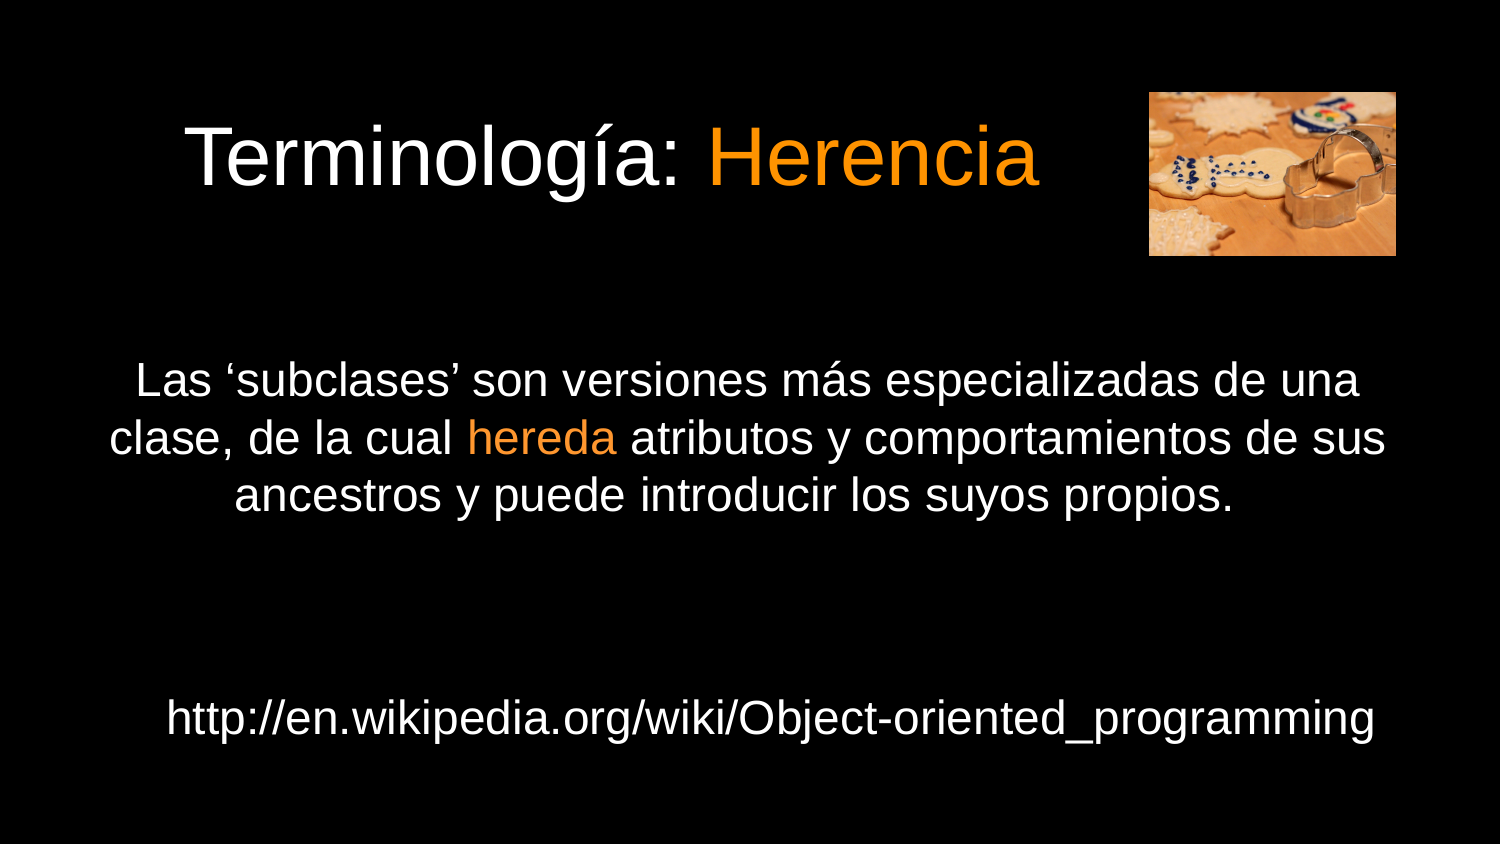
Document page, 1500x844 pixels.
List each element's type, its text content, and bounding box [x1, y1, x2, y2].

text_box Las ‘subclases’ son versiones más especializadas de una clase, de la cual hereda atributos y comportamientos de sus ancestros y puede introducir los suyos propios. [69, 354, 1429, 516]
picture [1149, 92, 1396, 256]
title Terminología: Herencia [106, 70, 1117, 235]
text_box http://en.wikipedia.org/wiki/Object-oriented_programming [149, 686, 1396, 745]
